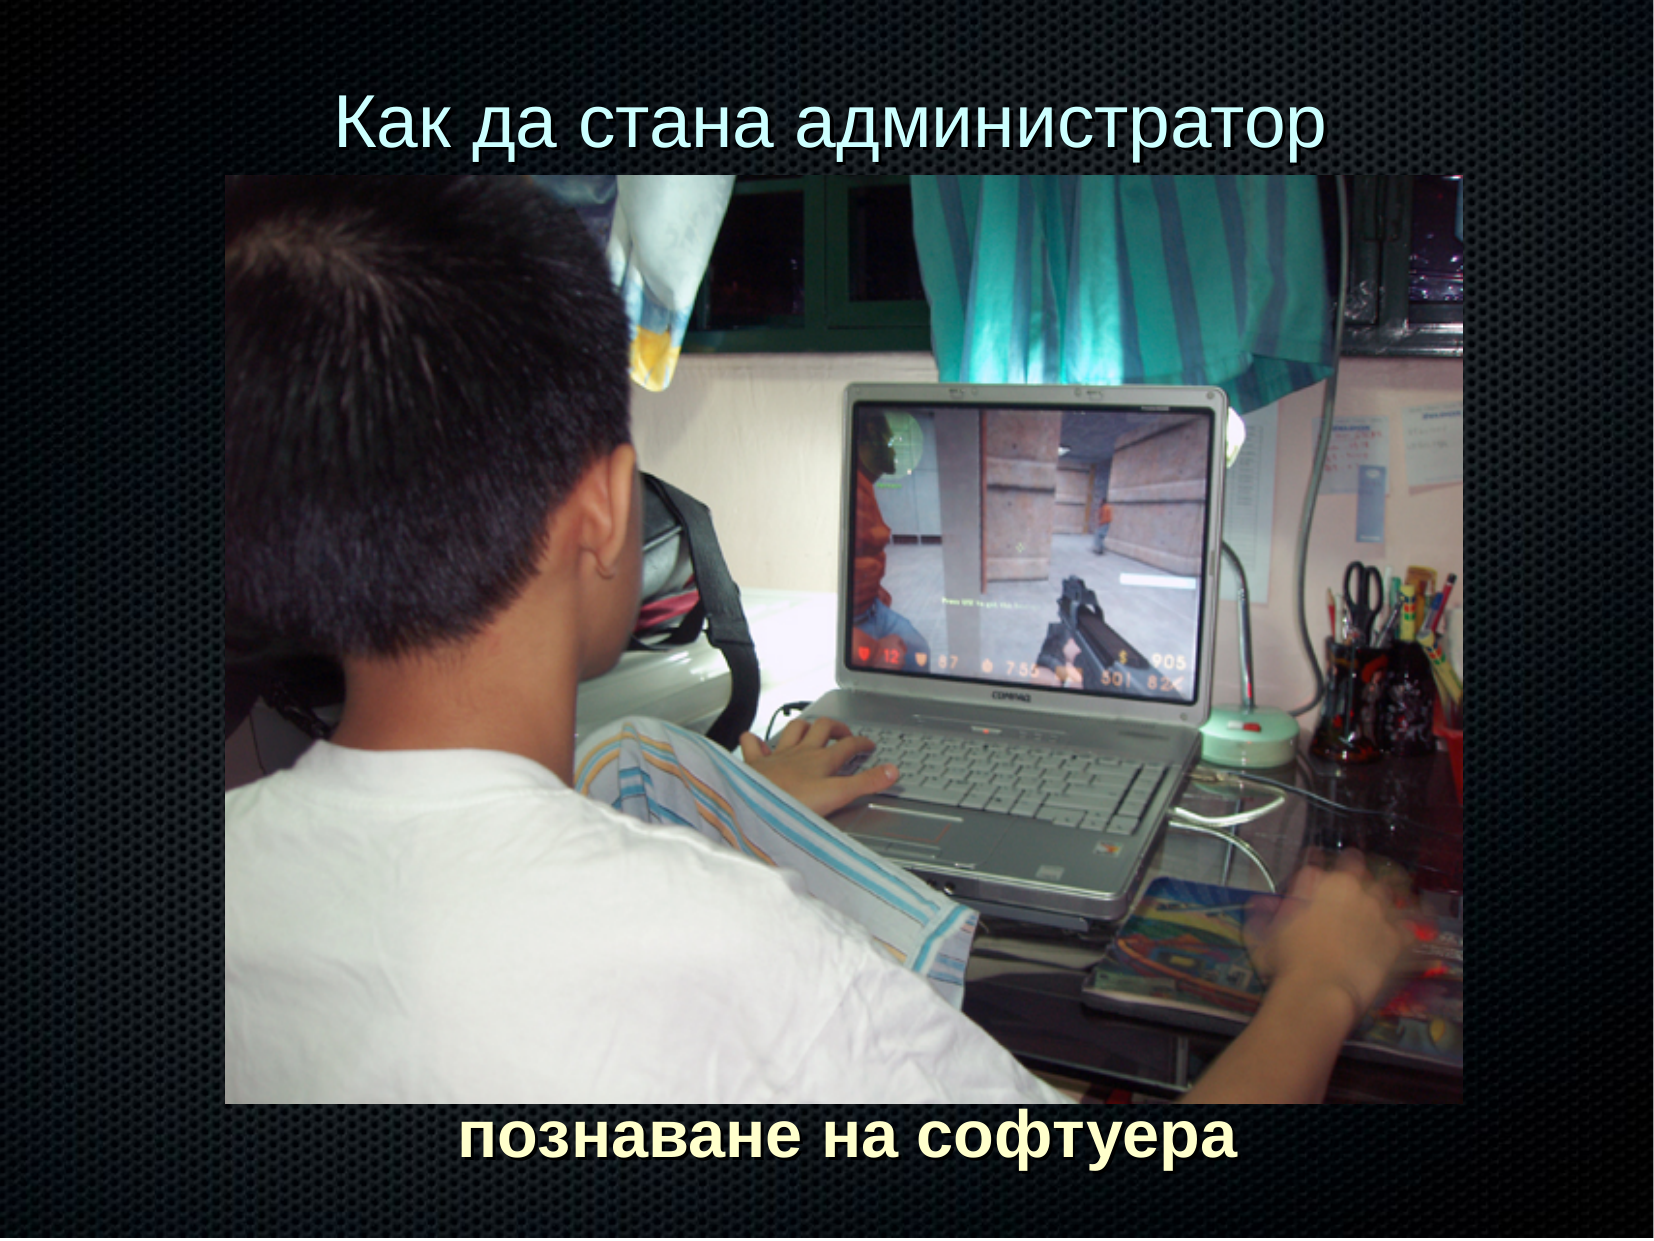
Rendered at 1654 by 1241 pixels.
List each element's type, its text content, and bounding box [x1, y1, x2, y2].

list познаване на софтуера [82, 262, 1571, 1172]
title Как да стана администратор [86, 25, 1576, 218]
picture [0, 0, 1654, 1238]
